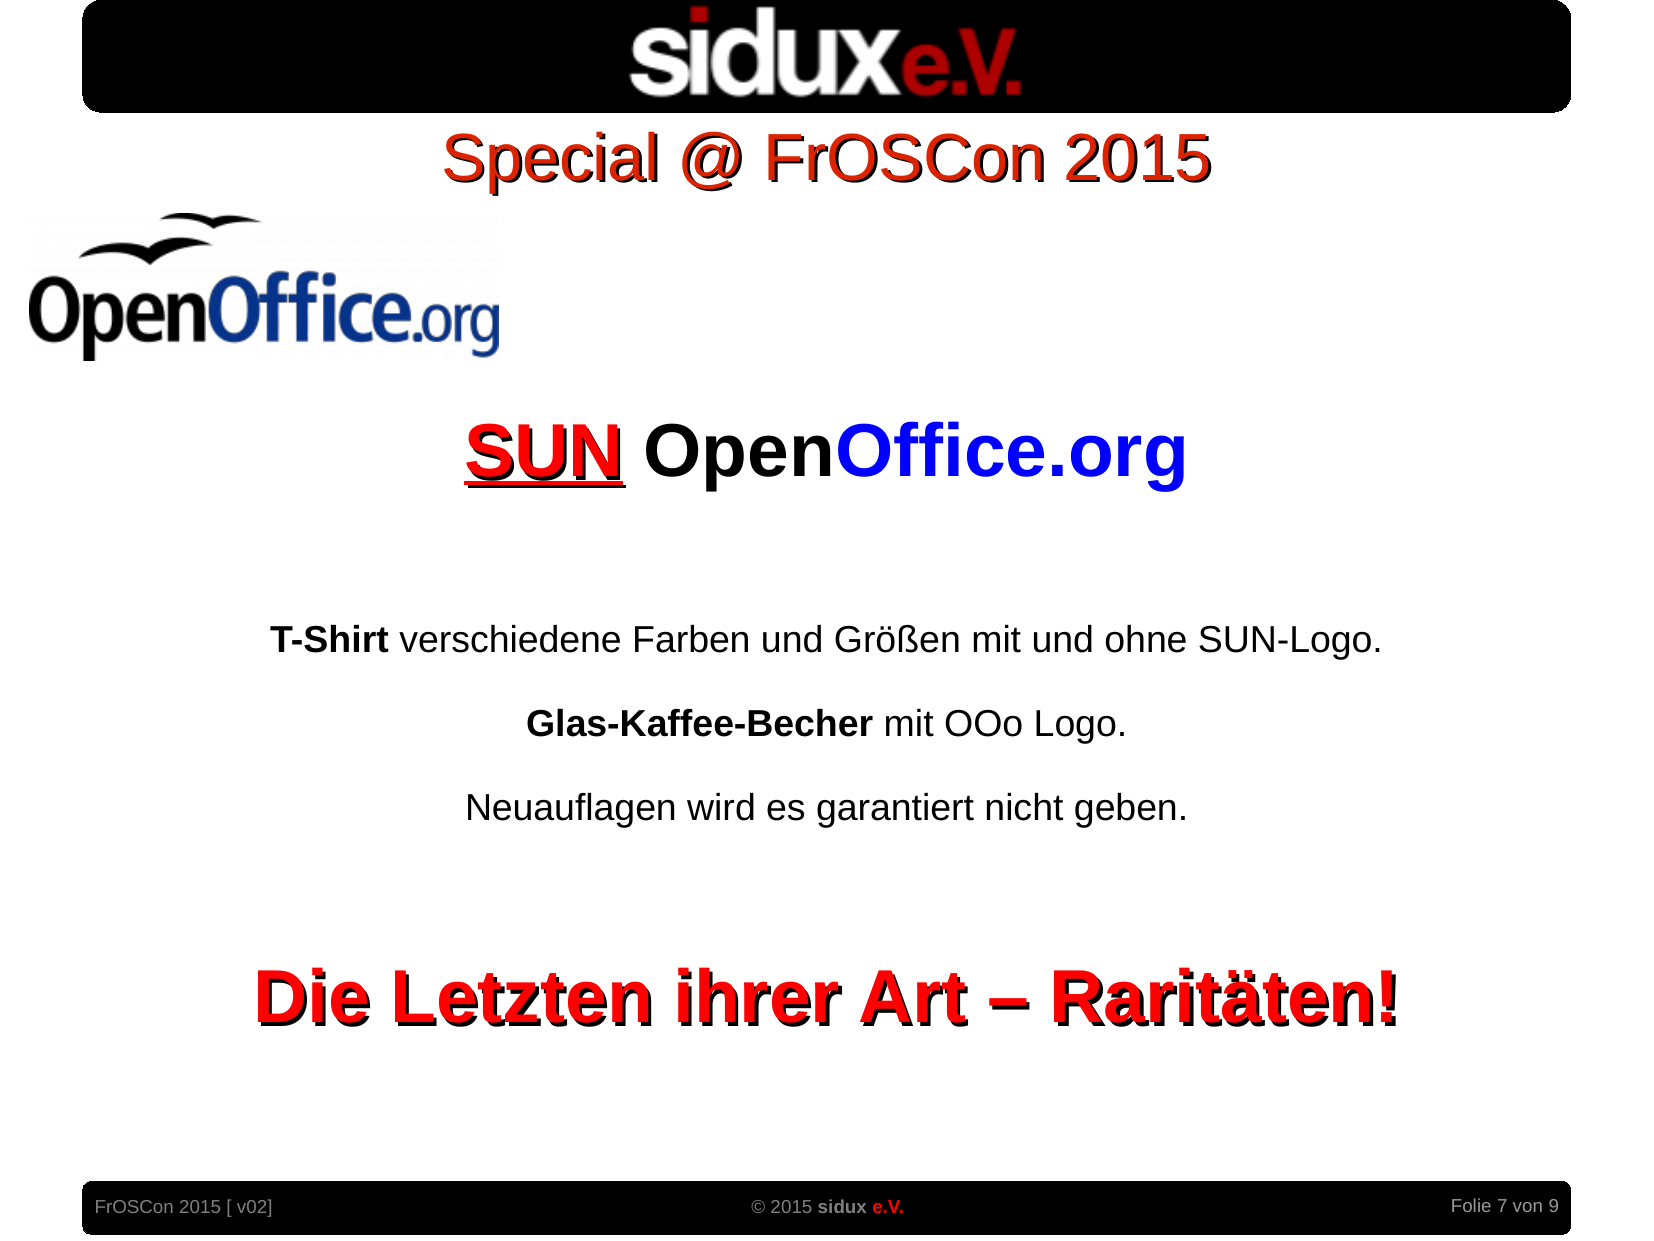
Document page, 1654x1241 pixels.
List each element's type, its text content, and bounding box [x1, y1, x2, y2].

text_box SUN OpenOffice.org T-Shirt verschiedene Farben und Größen mit und ohne SUN-Logo. Glas-Kaffee-Becher mit OOo Logo. Neuauflagen wird es garantiert nicht geben. Die Letzten ihrer Art – Raritäten! [82, 401, 1571, 1170]
text_box Special @ FrOSCon 2015 [82, 112, 1571, 213]
picture [609, 0, 1028, 110]
picture [29, 213, 499, 361]
